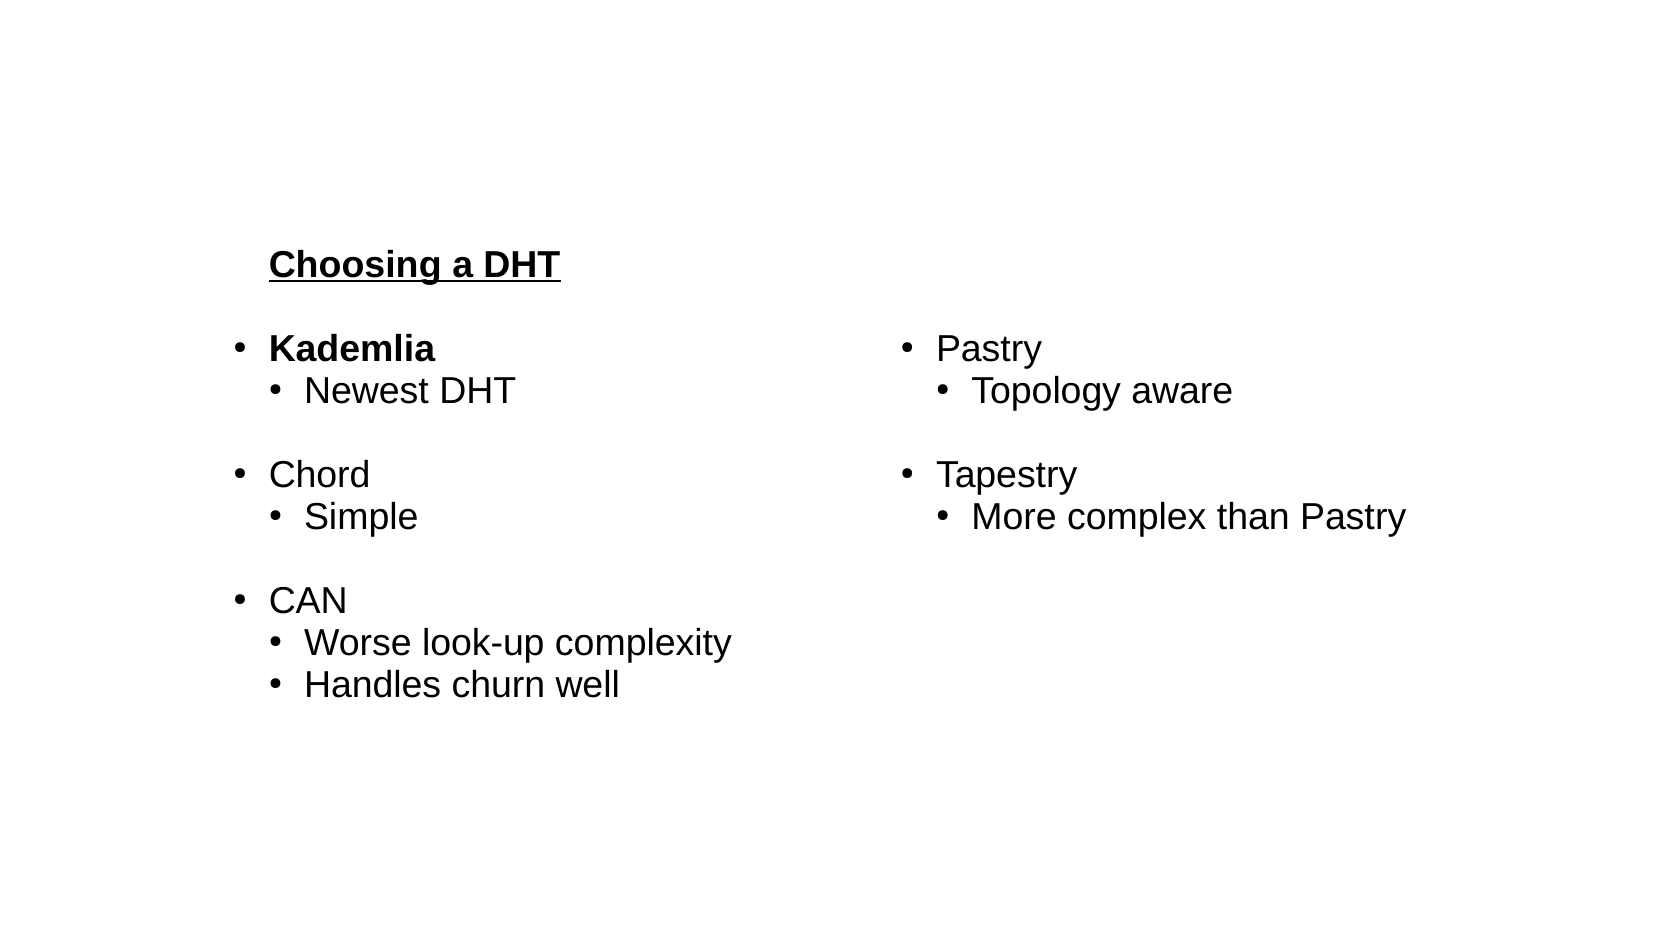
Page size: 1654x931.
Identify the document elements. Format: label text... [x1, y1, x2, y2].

text_box Pastry Topology aware Tapestry More complex than Pastry [885, 236, 1441, 629]
text_box Choosing a DHT Kademlia Newest DHT Chord Simple CAN Worse look-up complexity Handles churn well [218, 236, 774, 755]
